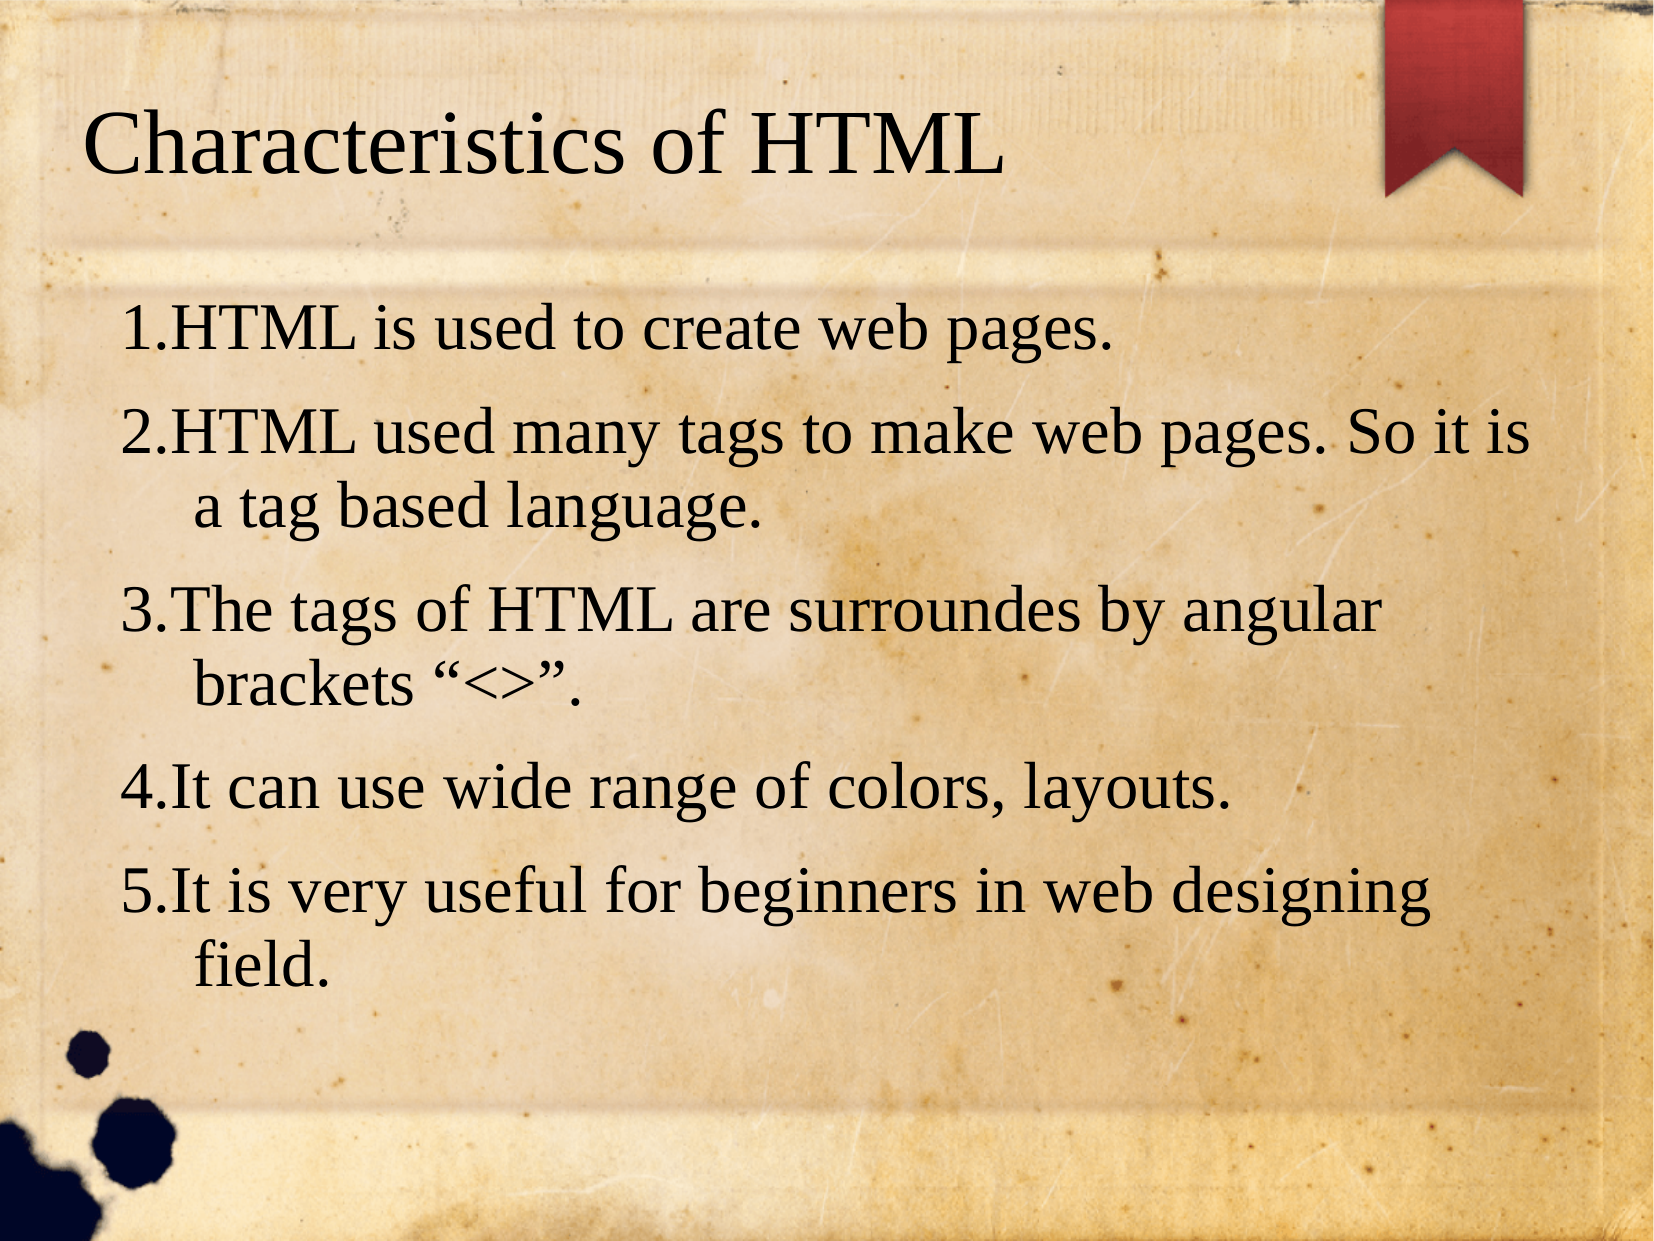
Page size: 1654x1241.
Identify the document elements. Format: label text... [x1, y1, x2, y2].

picture [0, 0, 1654, 1241]
list HTML is used to create web pages. HTML used many tags to make web pages. So it is a tag based language. The tags of HTML are surroundes by angular brackets “<>”. It can use wide range of colors, layouts. It is very useful for beginners in web designing field. [82, 290, 1538, 1010]
title Characteristics of HTML [82, 49, 1347, 237]
